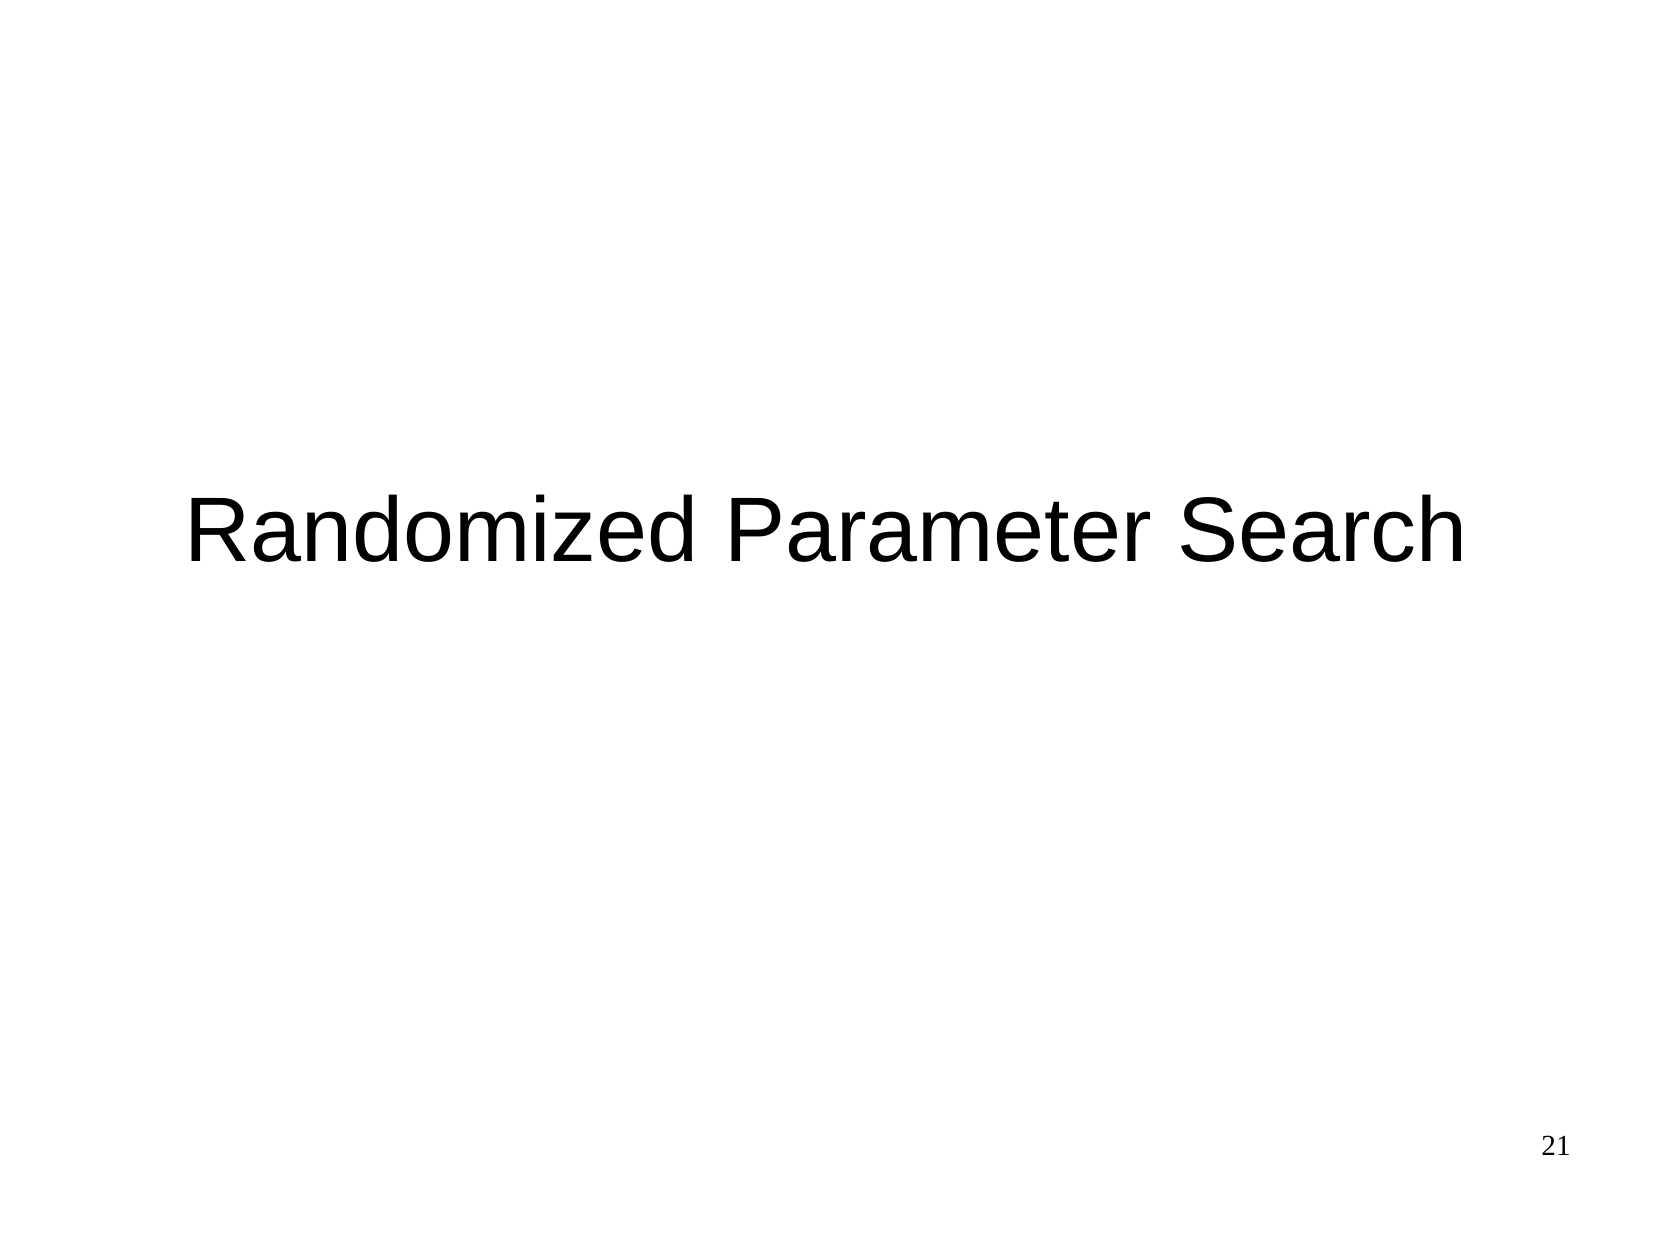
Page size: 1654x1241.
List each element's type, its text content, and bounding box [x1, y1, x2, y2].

subtitle Randomized Parameter Search [82, 49, 1571, 1010]
